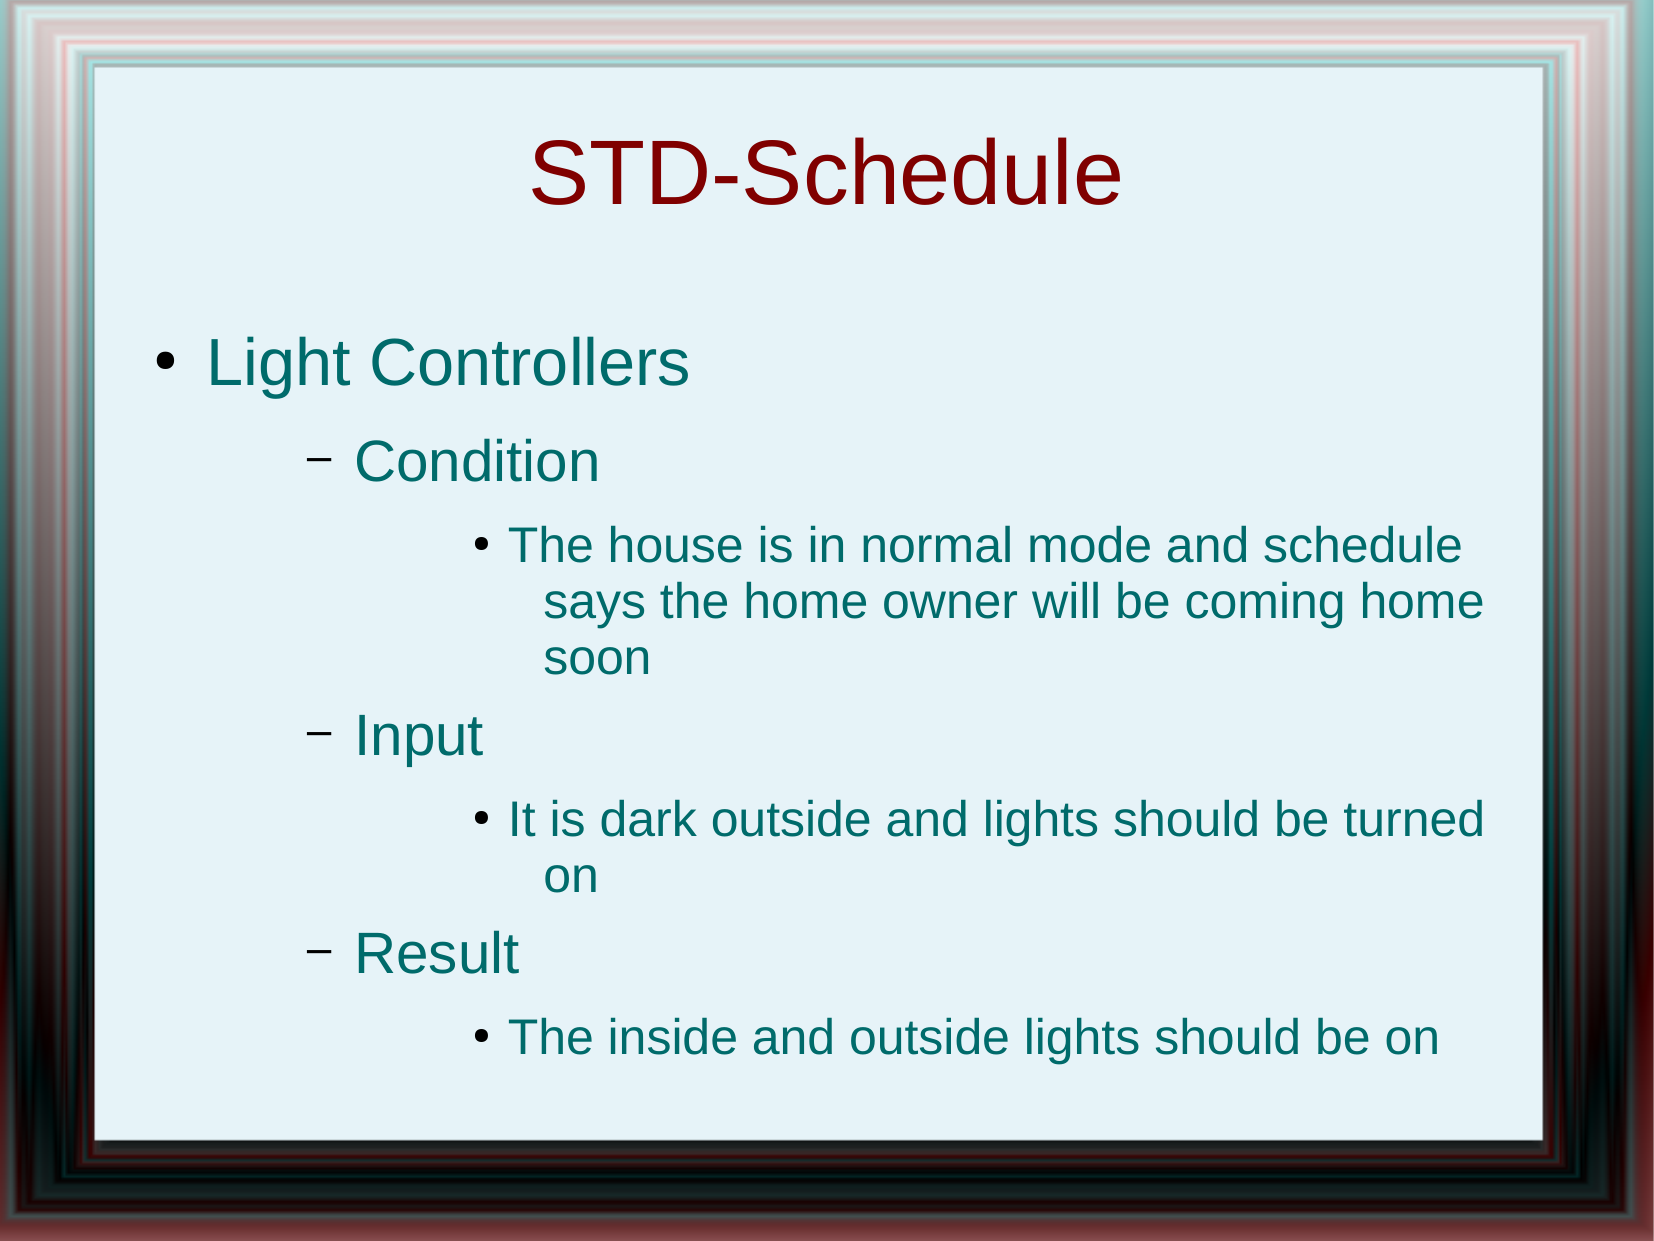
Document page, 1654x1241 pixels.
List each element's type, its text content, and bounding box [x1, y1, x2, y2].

list Light Controllers Condition The house is in normal mode and schedule says the home owner will be coming home soon Input It is dark outside and lights should be turned on Result The inside and outside lights should be on [118, 324, 1506, 1065]
title STD-Schedule [118, 88, 1536, 257]
picture [0, 0, 1654, 1241]
